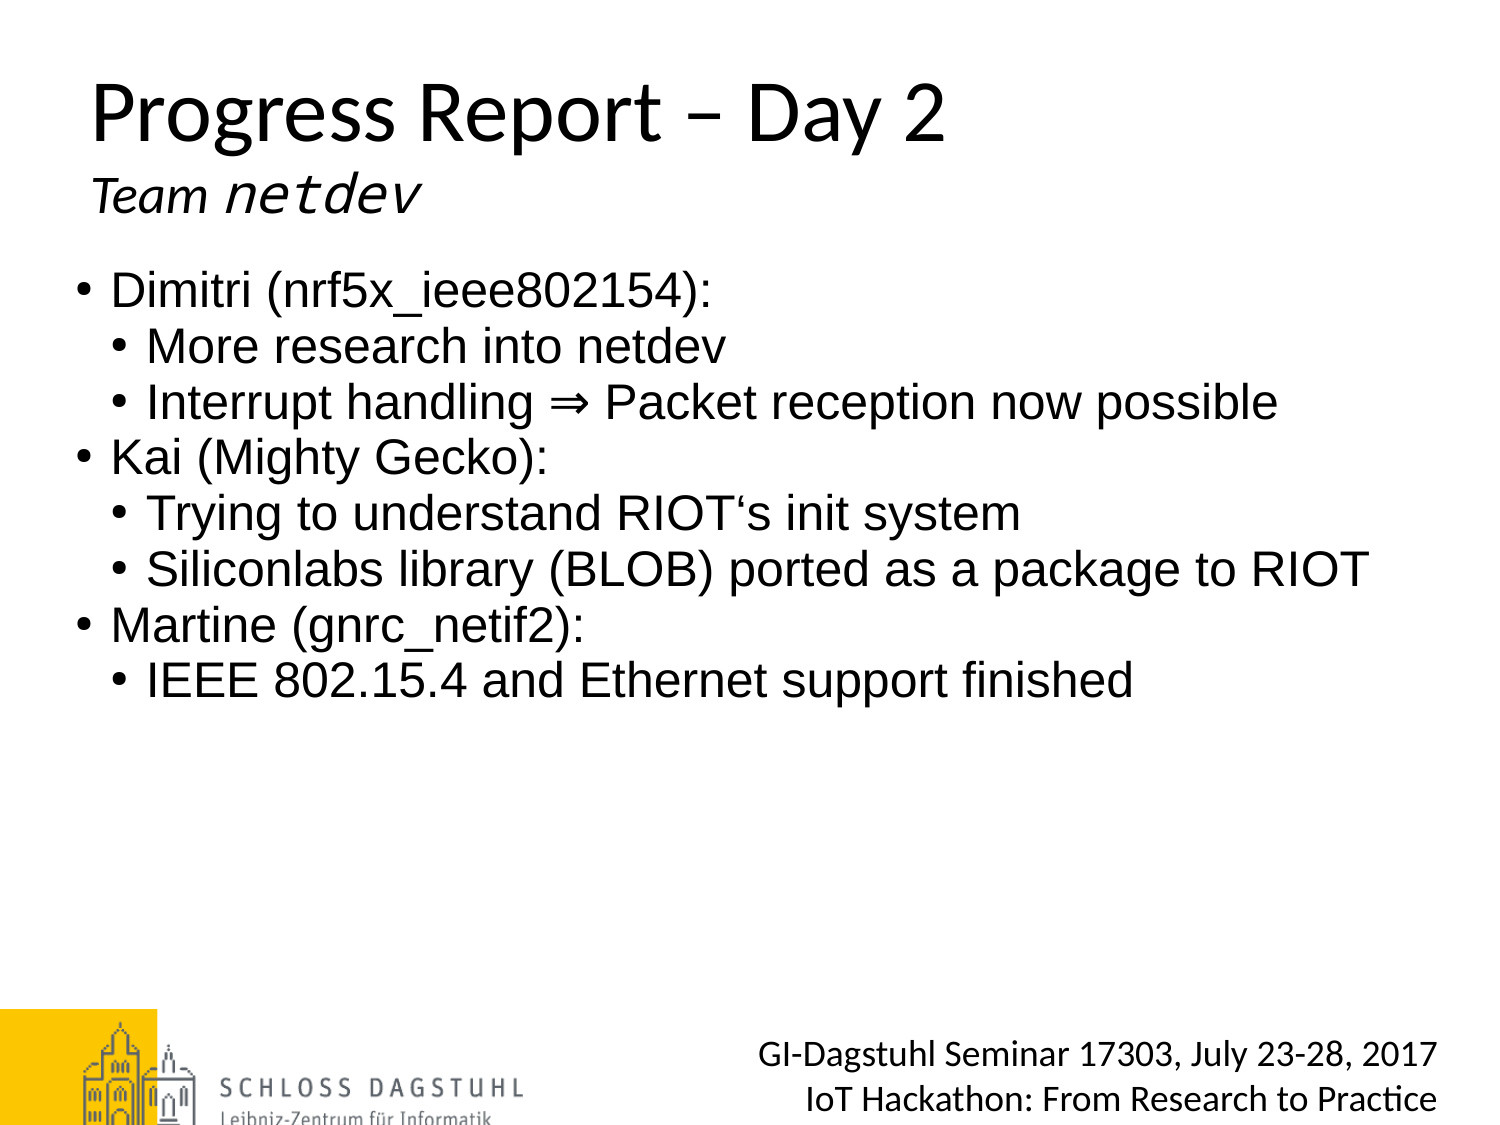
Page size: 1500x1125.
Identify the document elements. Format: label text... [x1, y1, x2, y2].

title Progress Report – Day 2 Team netdev [75, 45, 1425, 233]
subtitle Dimitri (nrf5x_ieee802154): More research into netdev Interrupt handling ⇒ Packet reception now possible Kai (Mighty Gecko): Trying to understand RIOT‘s init system Siliconlabs library (BLOB) ported as a package to RIOT Martine (gnrc_netif2): IEEE 802.15.4 and Ethernet support finished [75, 262, 1425, 1005]
picture [0, 1009, 523, 1125]
text_box GI-Dagstuhl Seminar 17303, July 23-28, 2017 IoT Hackathon: From Research to Practice [559, 1021, 1454, 1125]
